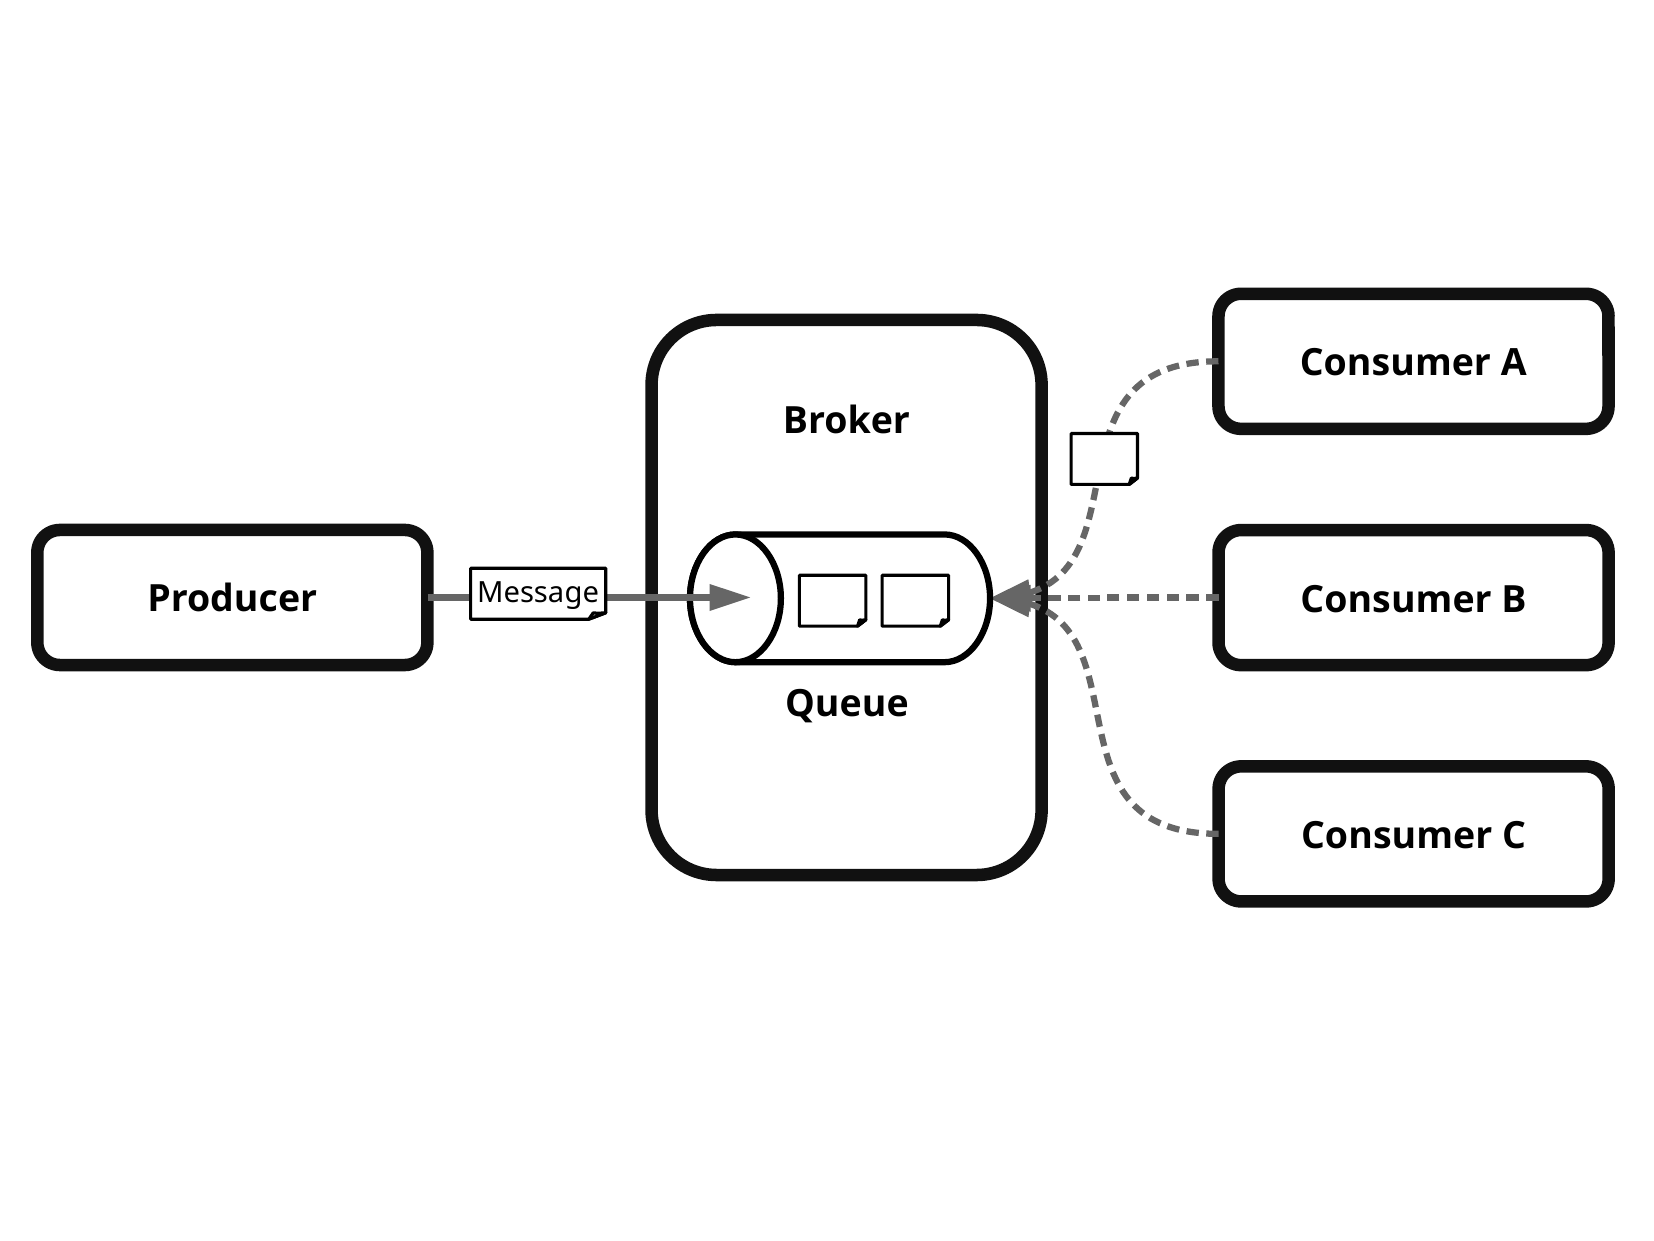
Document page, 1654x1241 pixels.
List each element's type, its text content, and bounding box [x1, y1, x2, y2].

text_box Message [470, 568, 606, 620]
text_box [1071, 433, 1138, 485]
text_box Broker [651, 600, 1042, 876]
text_box Broker [651, 319, 1042, 597]
text_box Queue [764, 668, 931, 736]
text_box Consumer C [1218, 766, 1609, 902]
text_box Consumer B [1218, 530, 1609, 666]
text_box Consumer A [1218, 293, 1609, 429]
text_box [738, 534, 991, 663]
text_box Producer [37, 529, 428, 666]
